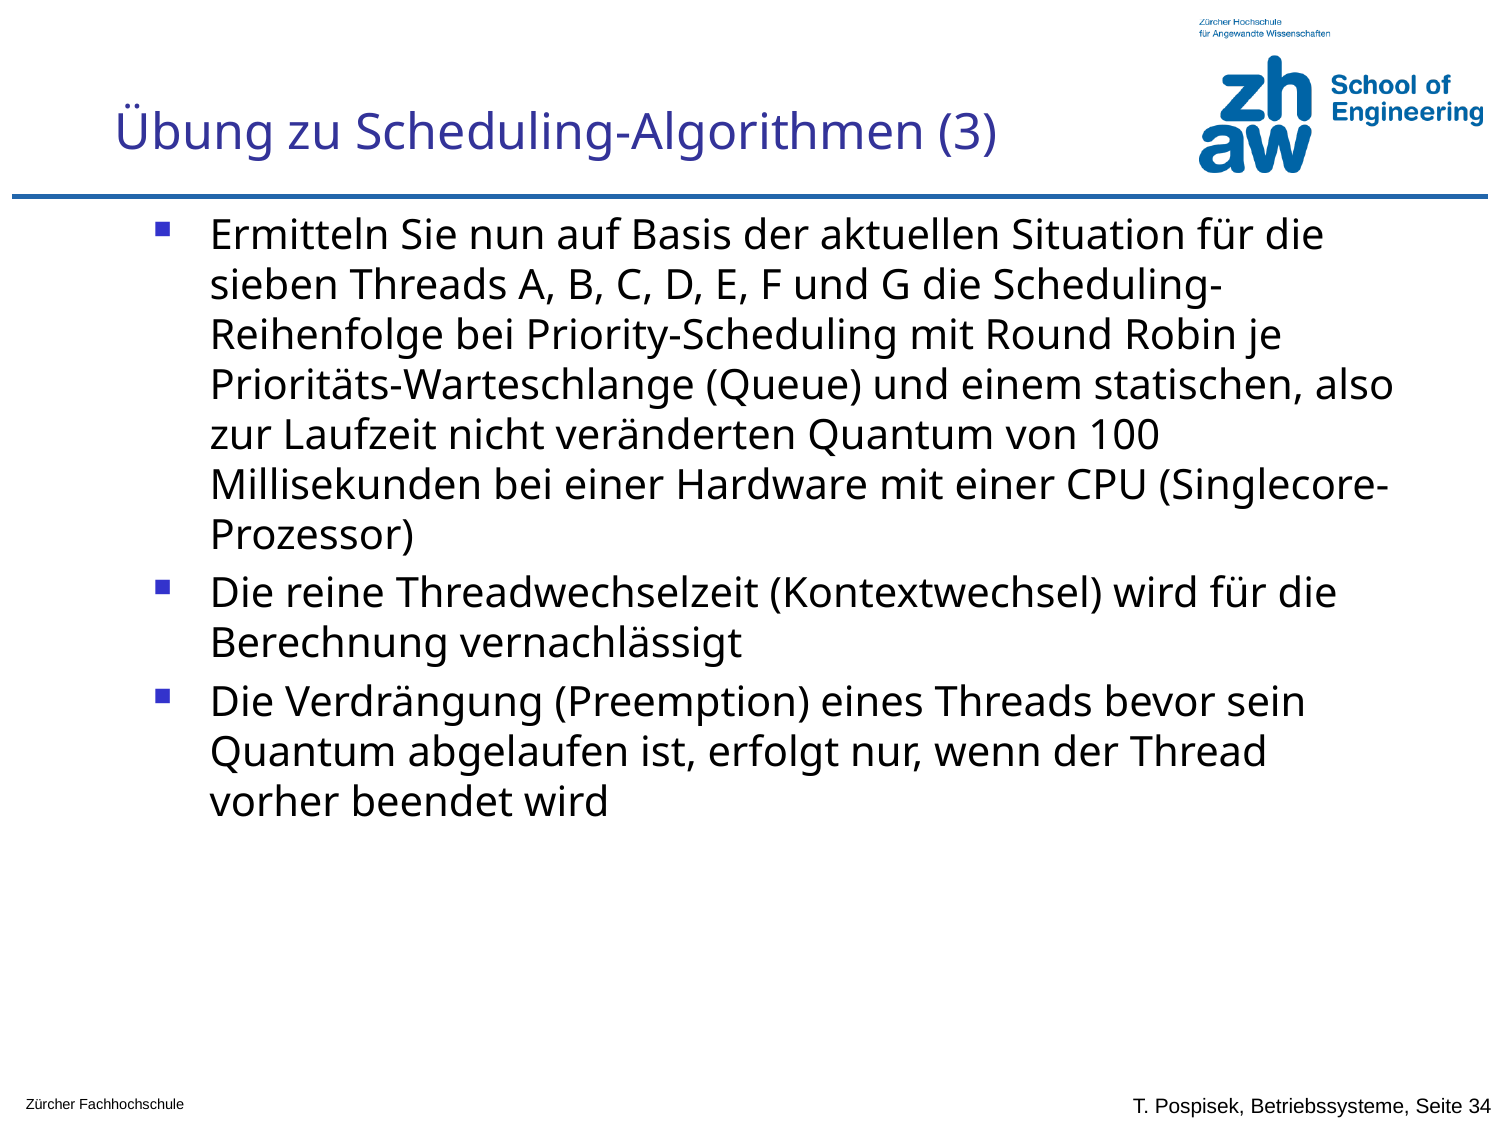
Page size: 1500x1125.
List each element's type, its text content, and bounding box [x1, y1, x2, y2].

title Übung zu Scheduling-Algorithmen (3) [99, 54, 1379, 168]
picture [1199, 19, 1483, 173]
list Ermitteln Sie nun auf Basis der aktuellen Situation für die sieben Threads A, B, C, D, E, F und G die Scheduling-Reihenfolge bei Priority-Scheduling mit Round Robin je Prioritäts-Warteschlange (Queue) und einem statischen, also zur Laufzeit nicht veränderten Quantum von 100 Millisekunden bei einer Hardware mit einer CPU (Singlecore-Prozessor) Die reine Threadwechselzeit (Kontextwechsel) wird für die Berechnung vernachlässigt Die Verdrängung (Preemption) eines Threads bevor sein Quantum abgelaufen ist, erfolgt nur, wenn der Thread vorher beendet wird [138, 200, 1412, 327]
